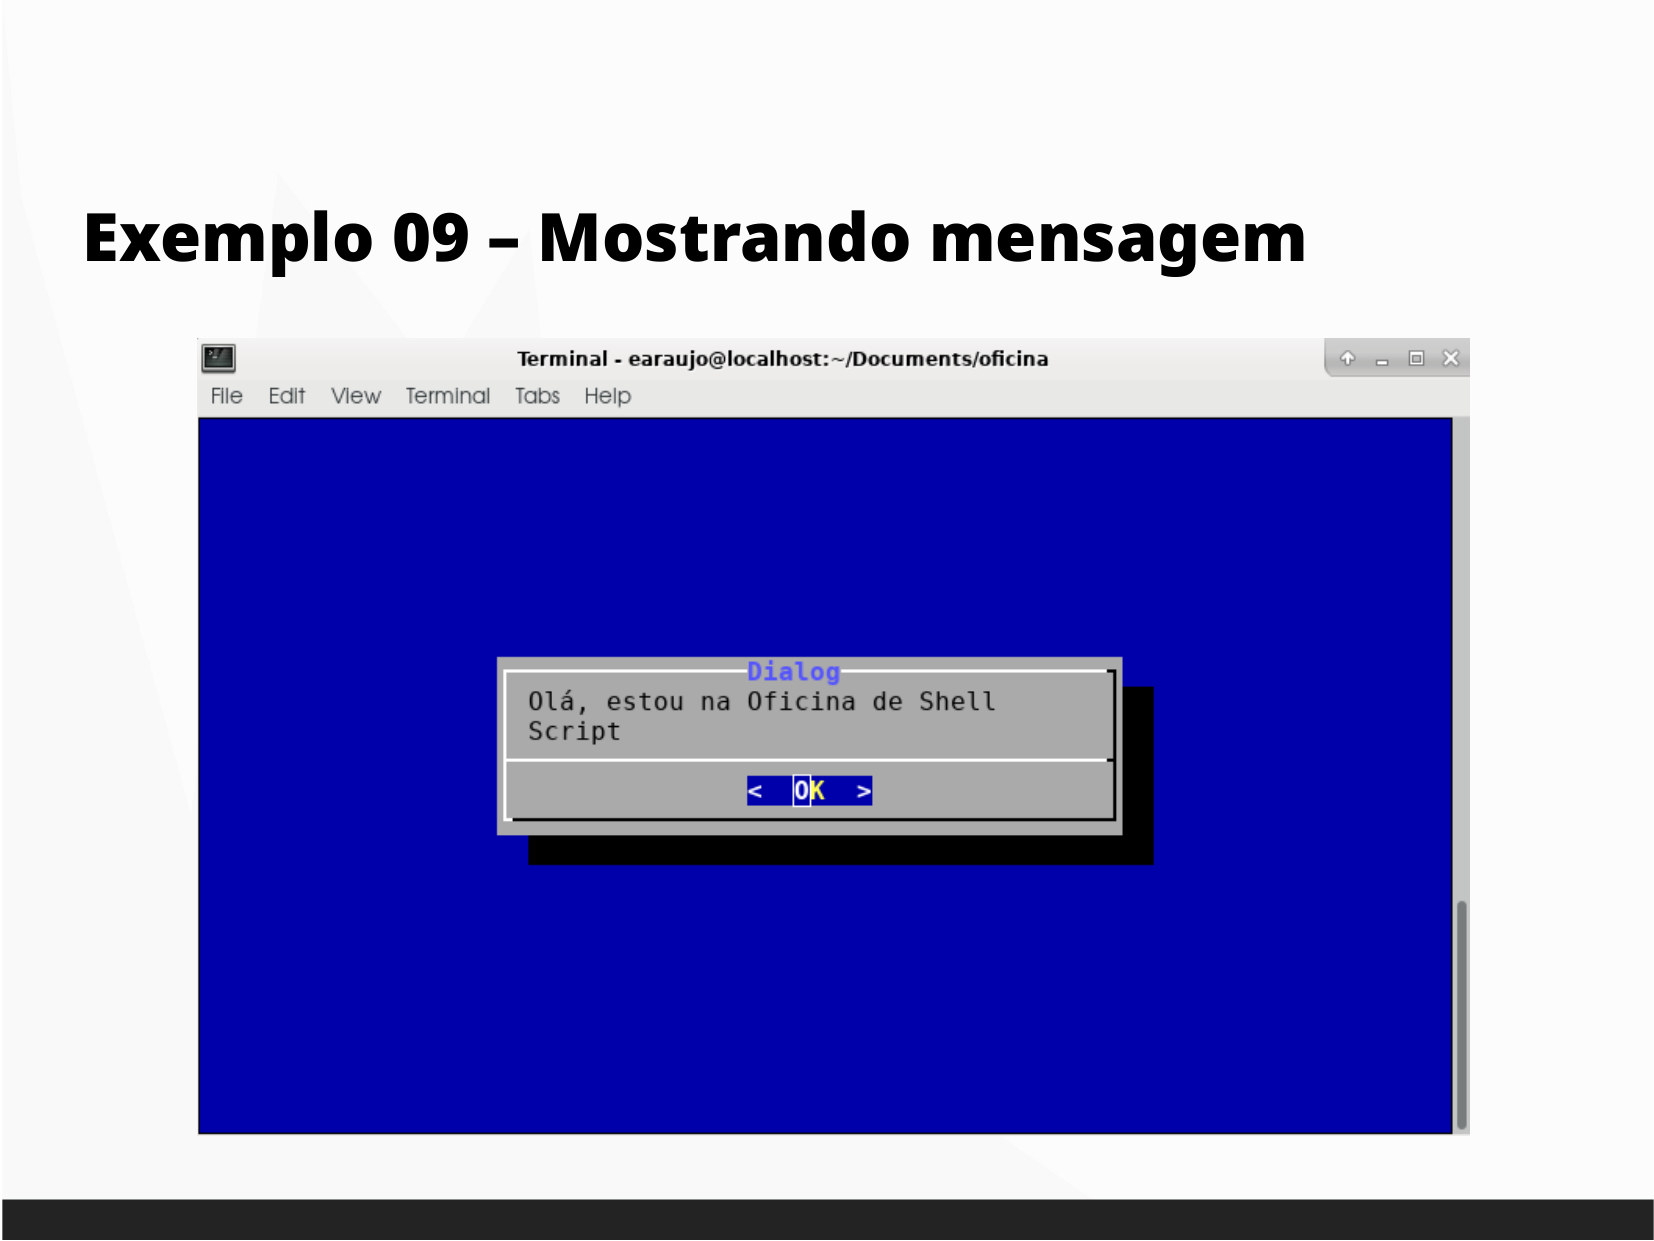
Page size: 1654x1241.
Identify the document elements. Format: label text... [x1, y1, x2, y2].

picture [2, 0, 1654, 1241]
title Exemplo 09 – Mostrando mensagem [82, 132, 1571, 340]
